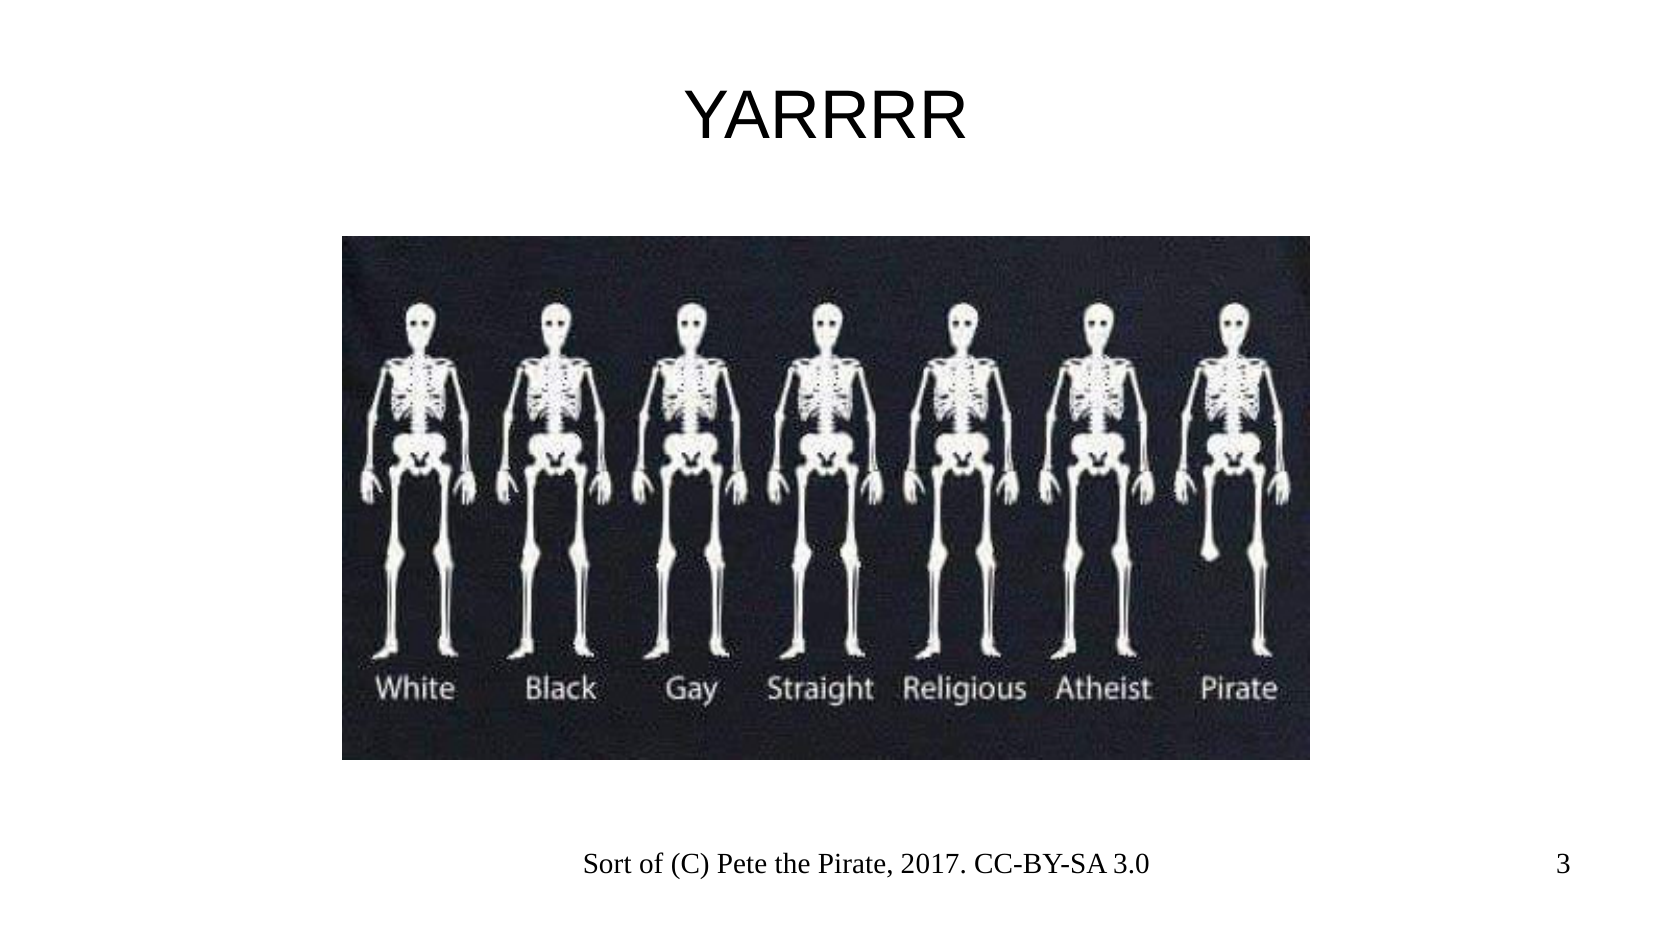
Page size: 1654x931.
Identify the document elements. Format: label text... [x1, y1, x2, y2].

title YARRRR [82, 37, 1571, 193]
picture [342, 236, 1310, 760]
